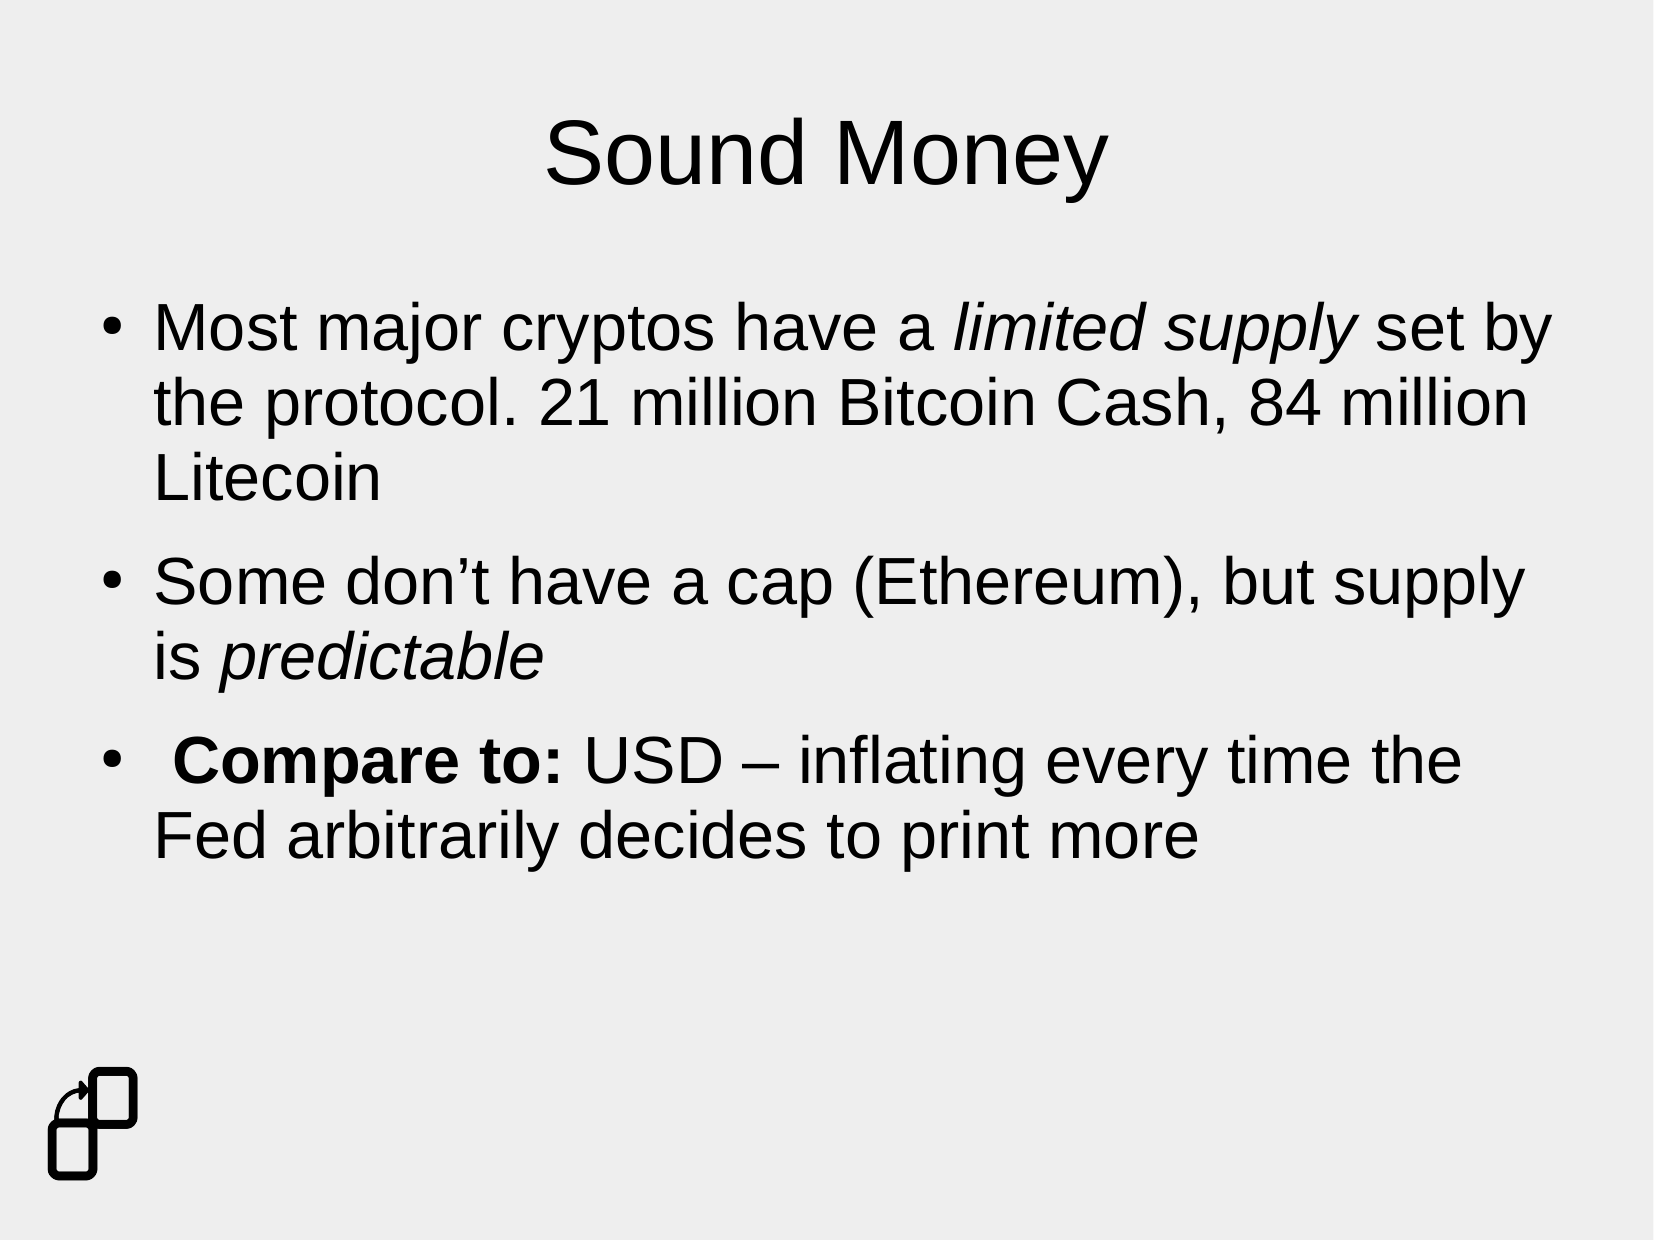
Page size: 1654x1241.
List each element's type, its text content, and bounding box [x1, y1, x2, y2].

title Sound Money [82, 49, 1571, 257]
picture [30, 1062, 153, 1186]
list Most major cryptos have a limited supply set by the protocol. 21 million Bitcoin Cash, 84 million Litecoin Some don’t have a cap (Ethereum), but supply is predictable Compare to: USD – inflating every time the Fed arbitrarily decides to print more [82, 290, 1571, 1010]
